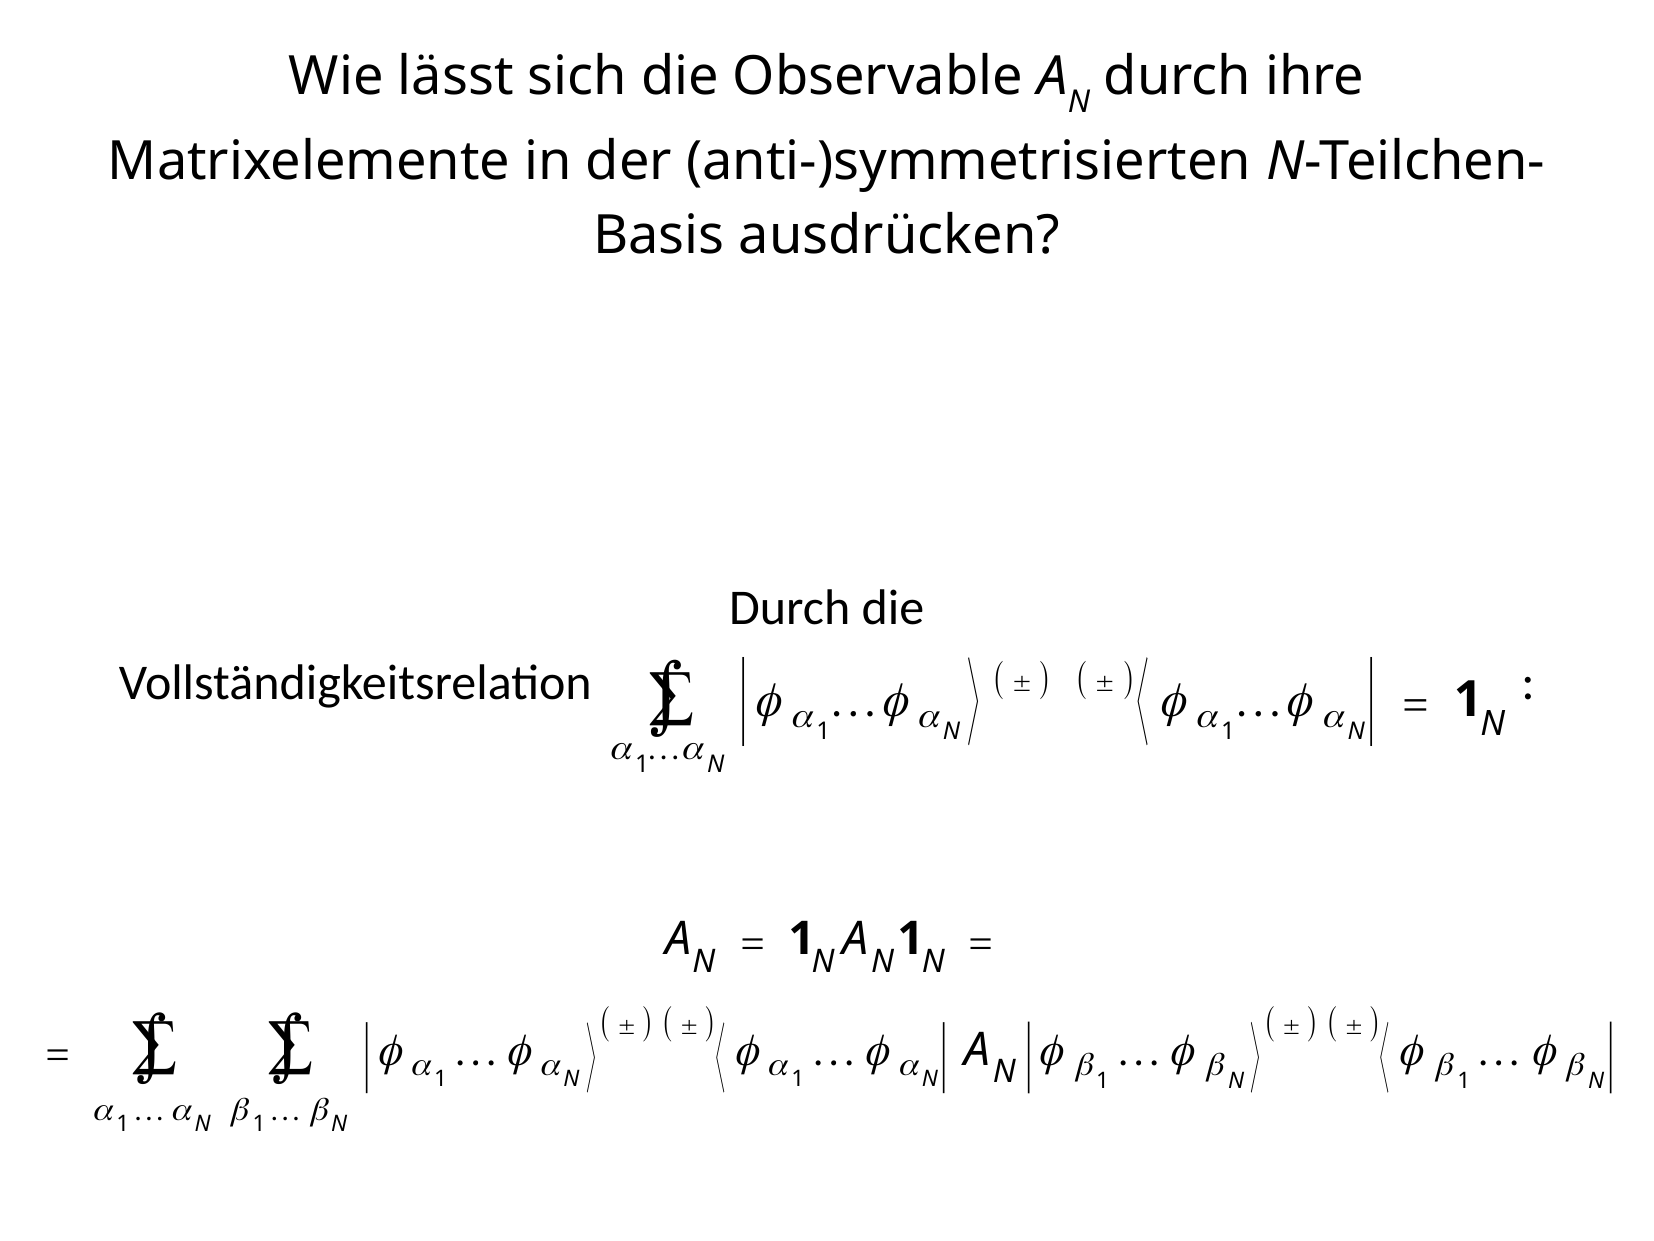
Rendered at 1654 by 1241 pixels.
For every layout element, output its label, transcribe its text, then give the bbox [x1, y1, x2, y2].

chart [602, 655, 1512, 780]
title Wie lässt sich die Observable AN durch ihre Matrixelemente in der (anti-)symmetrisierten N-Teilchen-Basis ausdrücken? [82, 49, 1571, 257]
subtitle Durch die Vollständigkeitsrelation : [82, 290, 1571, 911]
chart [33, 911, 1629, 1139]
